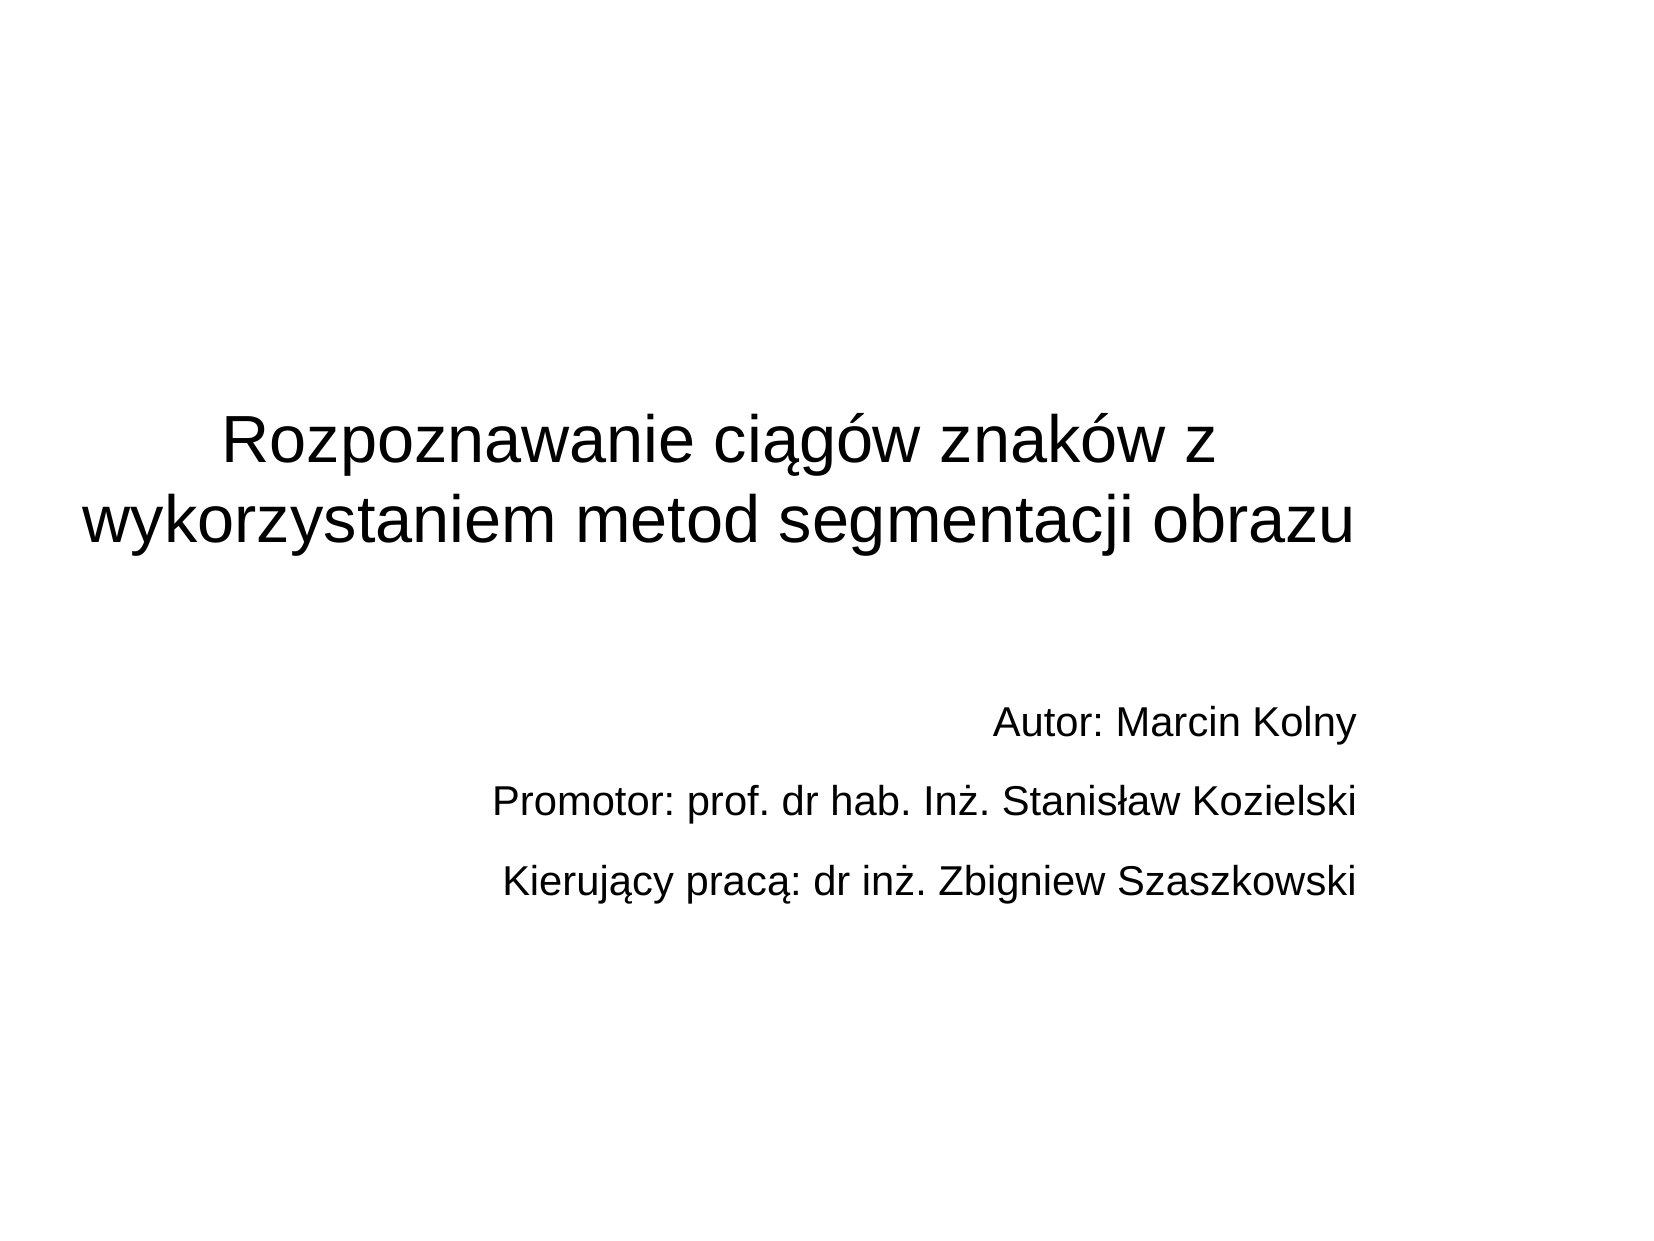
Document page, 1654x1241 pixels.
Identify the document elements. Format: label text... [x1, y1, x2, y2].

subtitle Rozpoznawanie ciągów znaków z wykorzystaniem metod segmentacji obrazu Autor: Marcin Kolny Promotor: prof. dr hab. Inż. Stanisław Kozielski Kierujący pracą: dr inż. Zbigniew Szaszkowski [82, 290, 1571, 1010]
